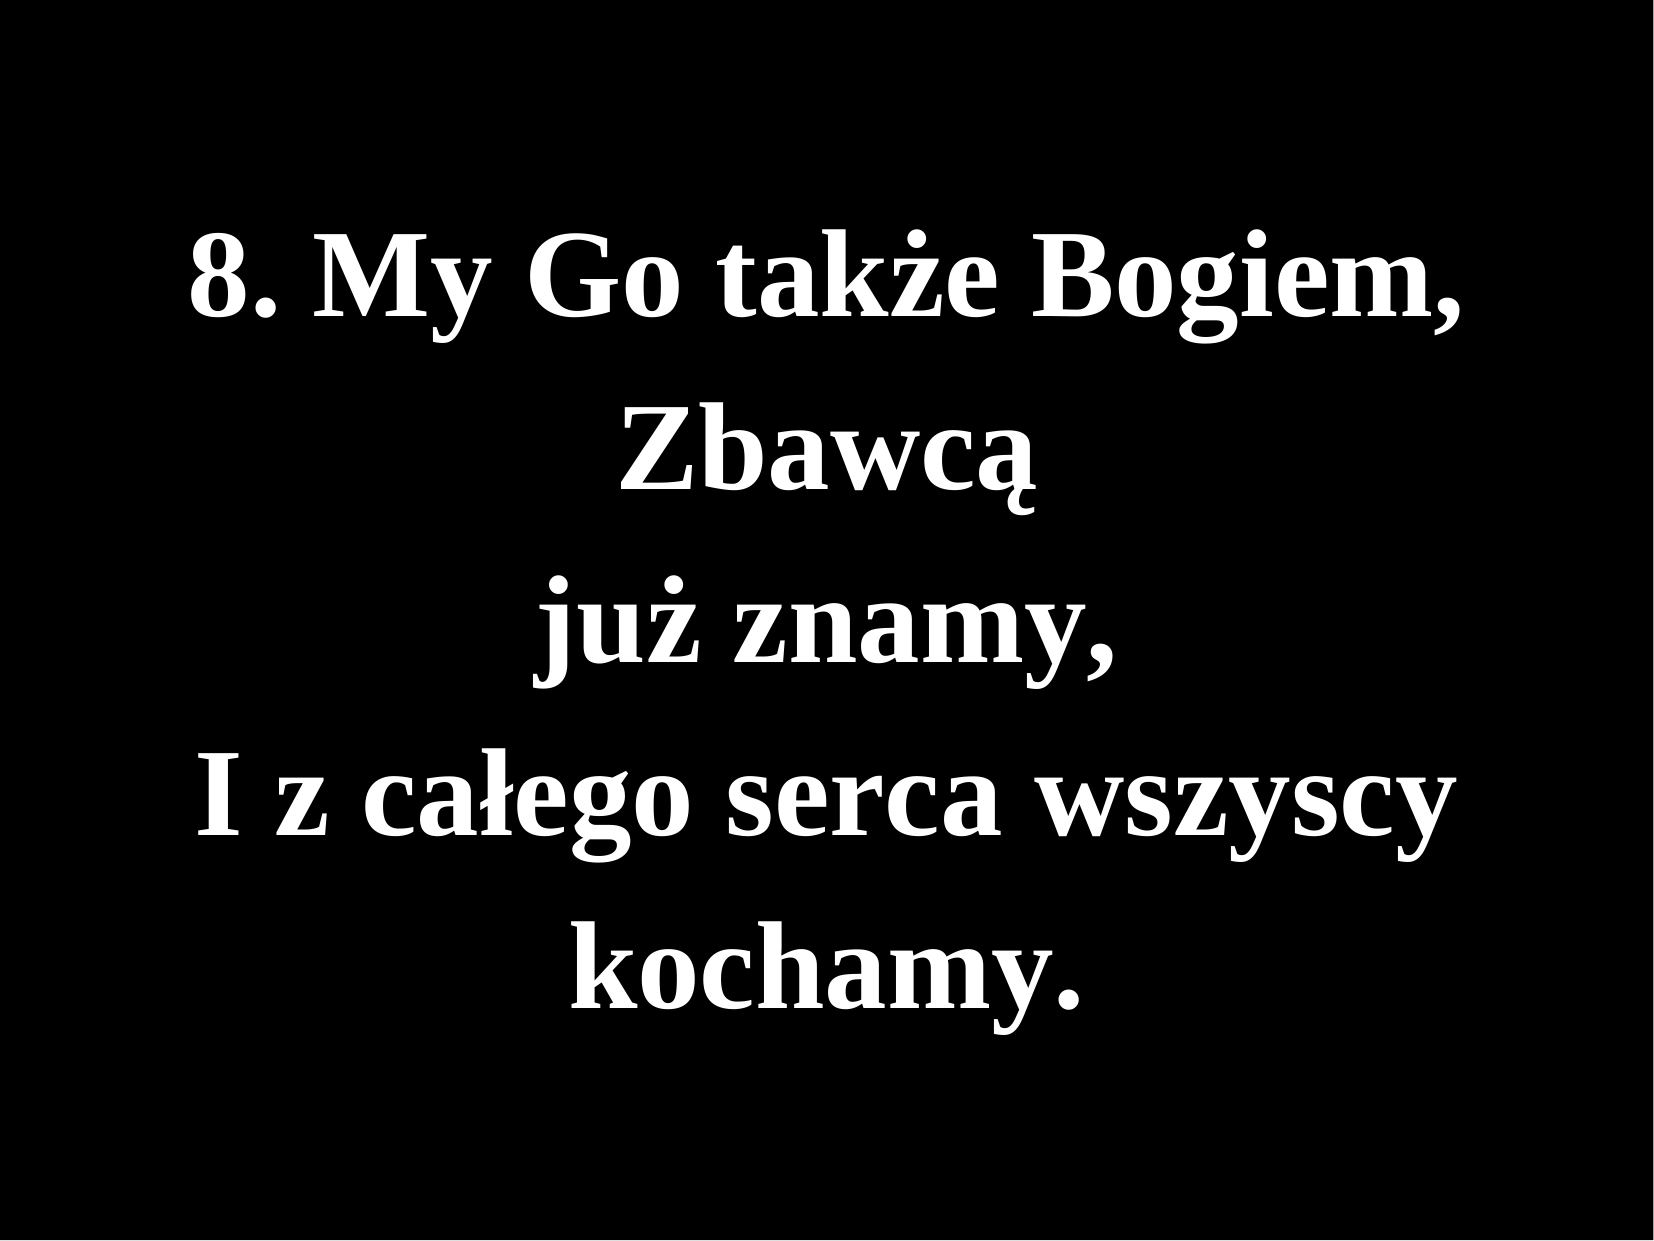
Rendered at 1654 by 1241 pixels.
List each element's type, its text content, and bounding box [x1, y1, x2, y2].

title 8. My Go także Bogiem, ppp Zbawcą ppp już znamy, ppp I z całego serca wszyscy ppp kochamy. [0, 0, 1654, 1241]
